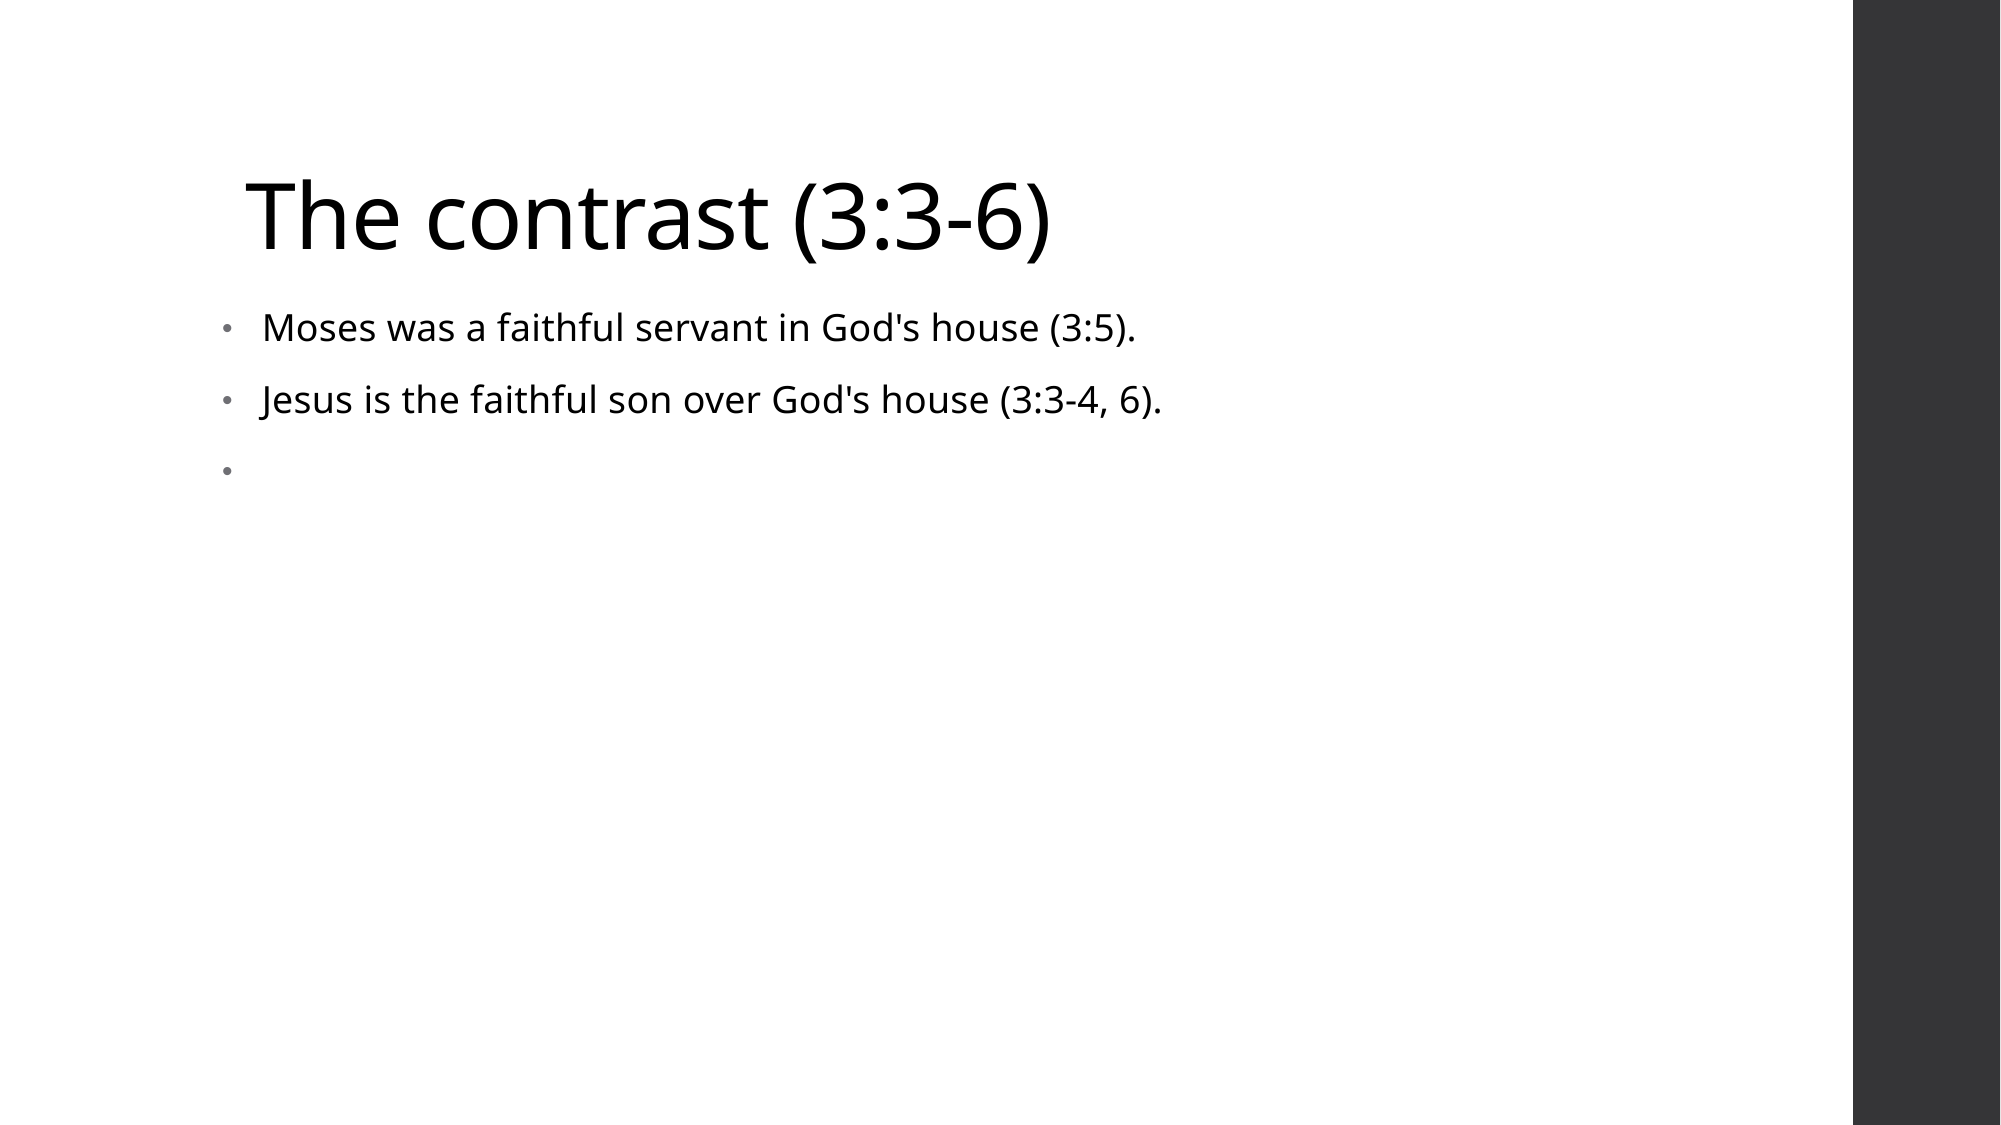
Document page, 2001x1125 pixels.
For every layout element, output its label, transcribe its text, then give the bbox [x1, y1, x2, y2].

title The contrast (3:3-6) [206, 60, 1797, 278]
list Moses was a faithful servant in God's house (3:5). Jesus is the faithful son over God's house (3:3-4, 6). [206, 299, 1617, 1014]
